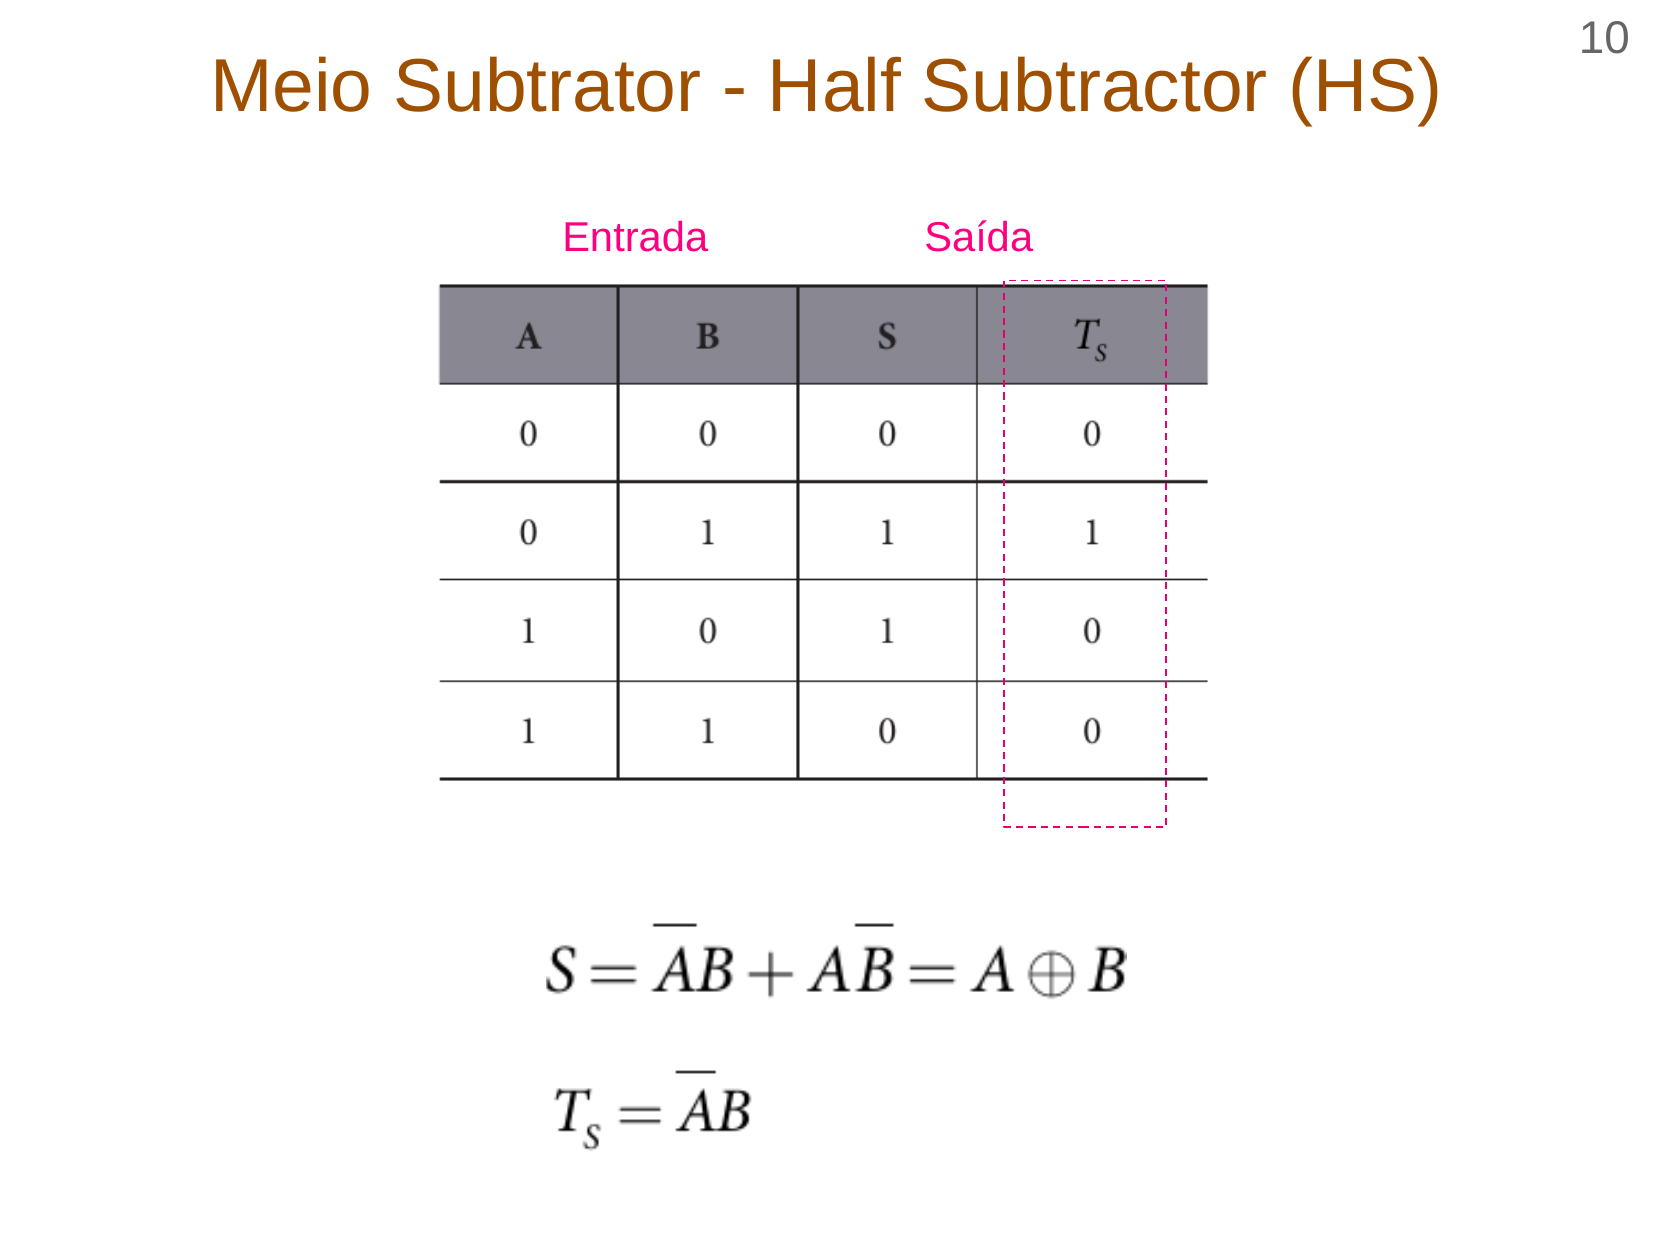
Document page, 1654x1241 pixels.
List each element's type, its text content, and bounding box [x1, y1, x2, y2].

text_box Entrada [547, 206, 724, 268]
title Meio Subtrator - Half Subtractor (HS) [59, 29, 1595, 148]
picture [546, 1056, 798, 1167]
text_box Saída [909, 206, 1049, 268]
picture [437, 280, 1211, 784]
picture [546, 915, 1127, 1004]
